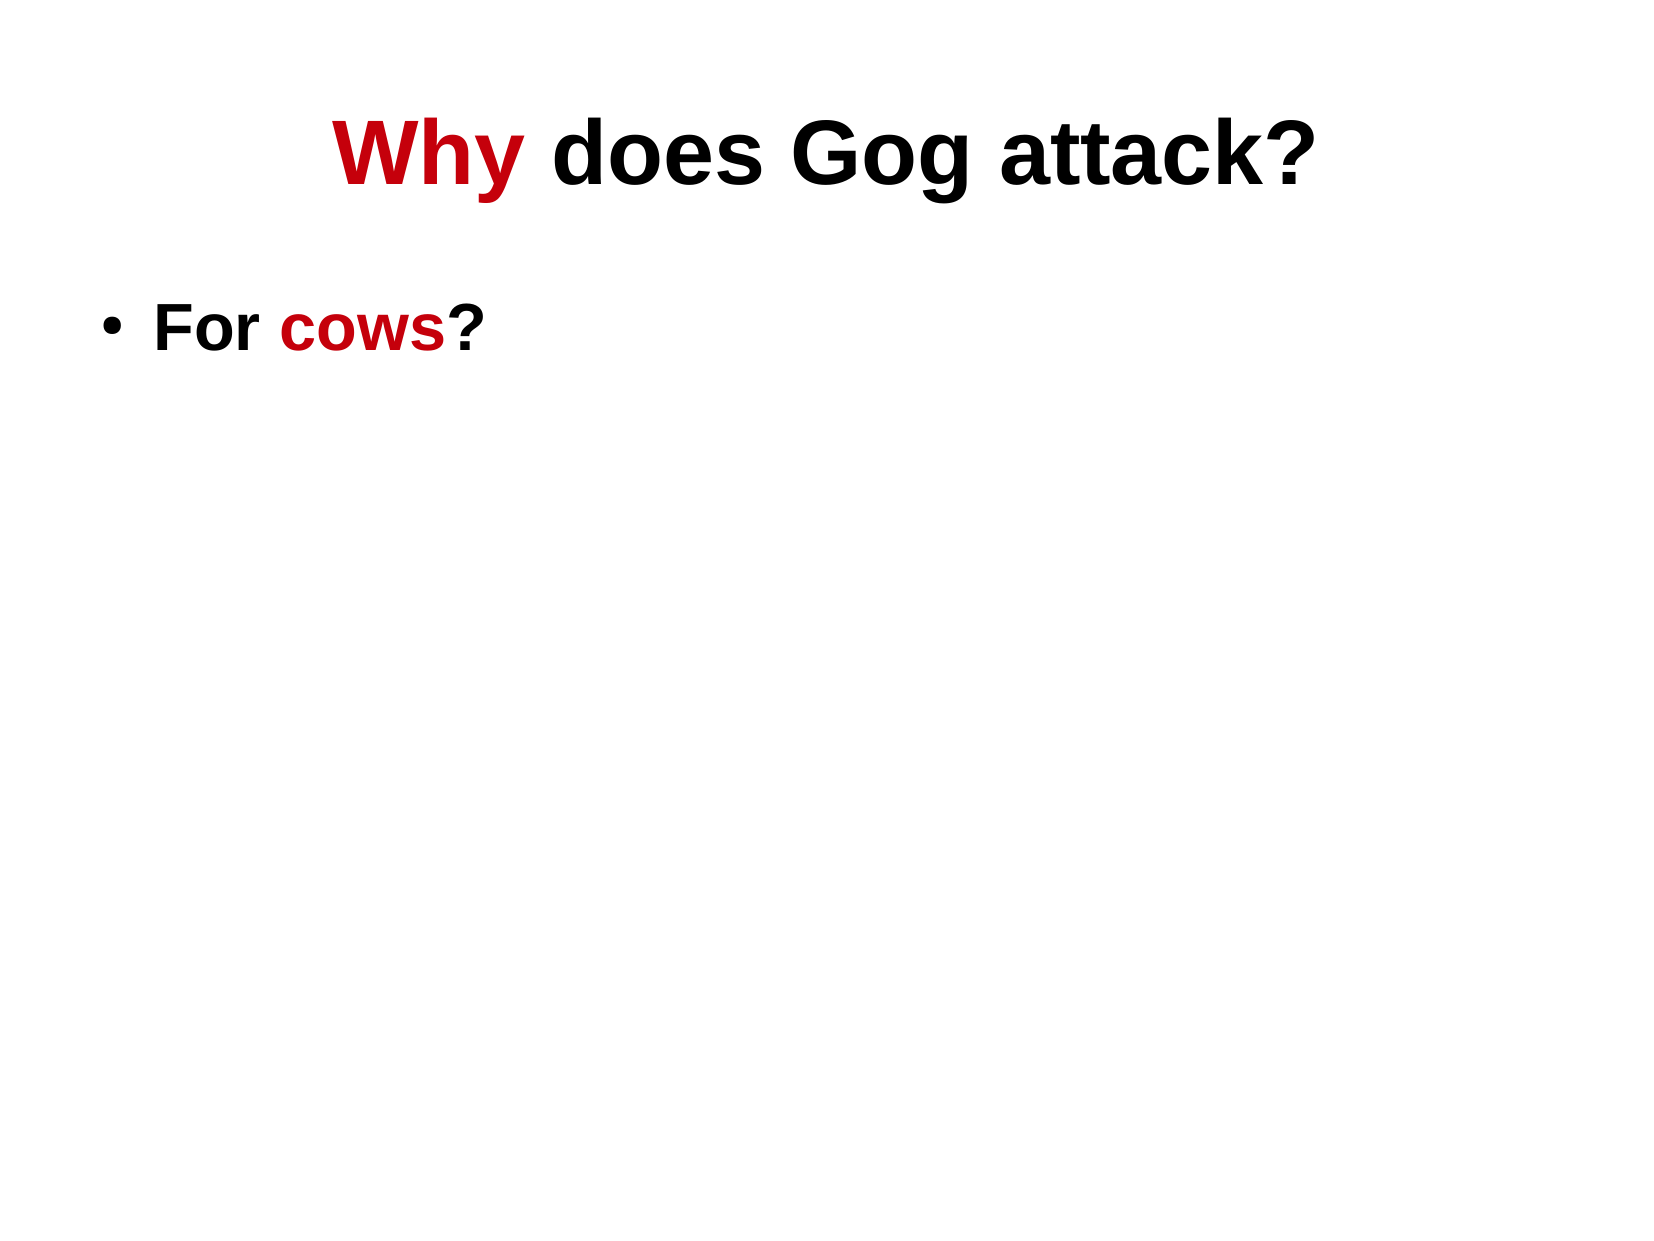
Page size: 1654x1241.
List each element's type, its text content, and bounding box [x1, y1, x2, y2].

title Why does Gog attack? [82, 49, 1571, 257]
list For cows? [82, 290, 1571, 1109]
